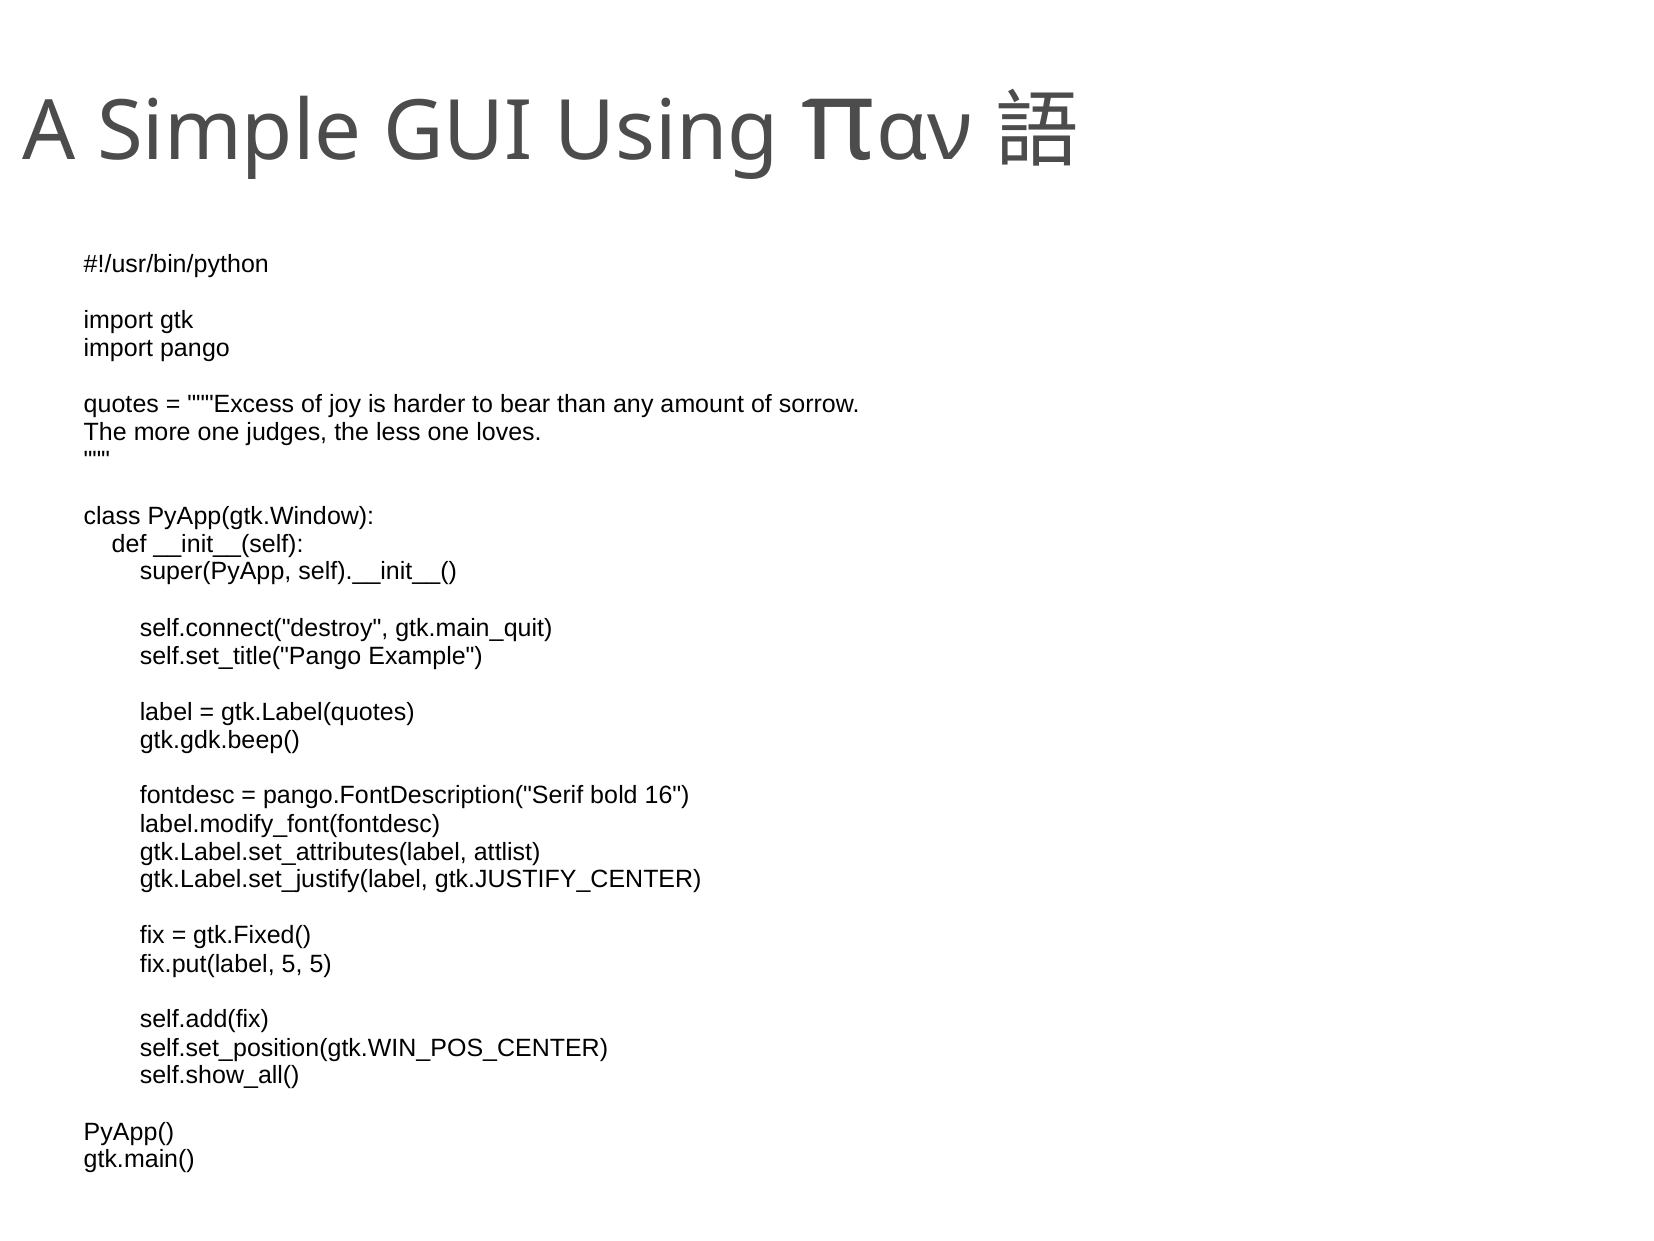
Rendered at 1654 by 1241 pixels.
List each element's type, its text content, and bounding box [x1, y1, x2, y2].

text_box #!/usr/bin/python import gtk import pango quotes = """Excess of joy is harder to bear than any amount of sorrow. The more one judges, the less one loves. """ class PyApp(gtk.Window): def __init__(self): super(PyApp, self).__init__() self.connect("destroy", gtk.main_quit) self.set_title("Pango Example") label = gtk.Label(quotes) gtk.gdk.beep() fontdesc = pango.FontDescription("Serif bold 16") label.modify_font(fontdesc) gtk.Label.set_attributes(label, attlist) gtk.Label.set_justify(label, gtk.JUSTIFY_CENTER) fix = gtk.Fixed() fix.put(label, 5, 5) self.add(fix) self.set_position(gtk.WIN_POS_CENTER) self.show_all() PyApp() gtk.main() [68, 242, 1560, 1209]
title A Simple GUI Using παν語 [22, 26, 1654, 205]
